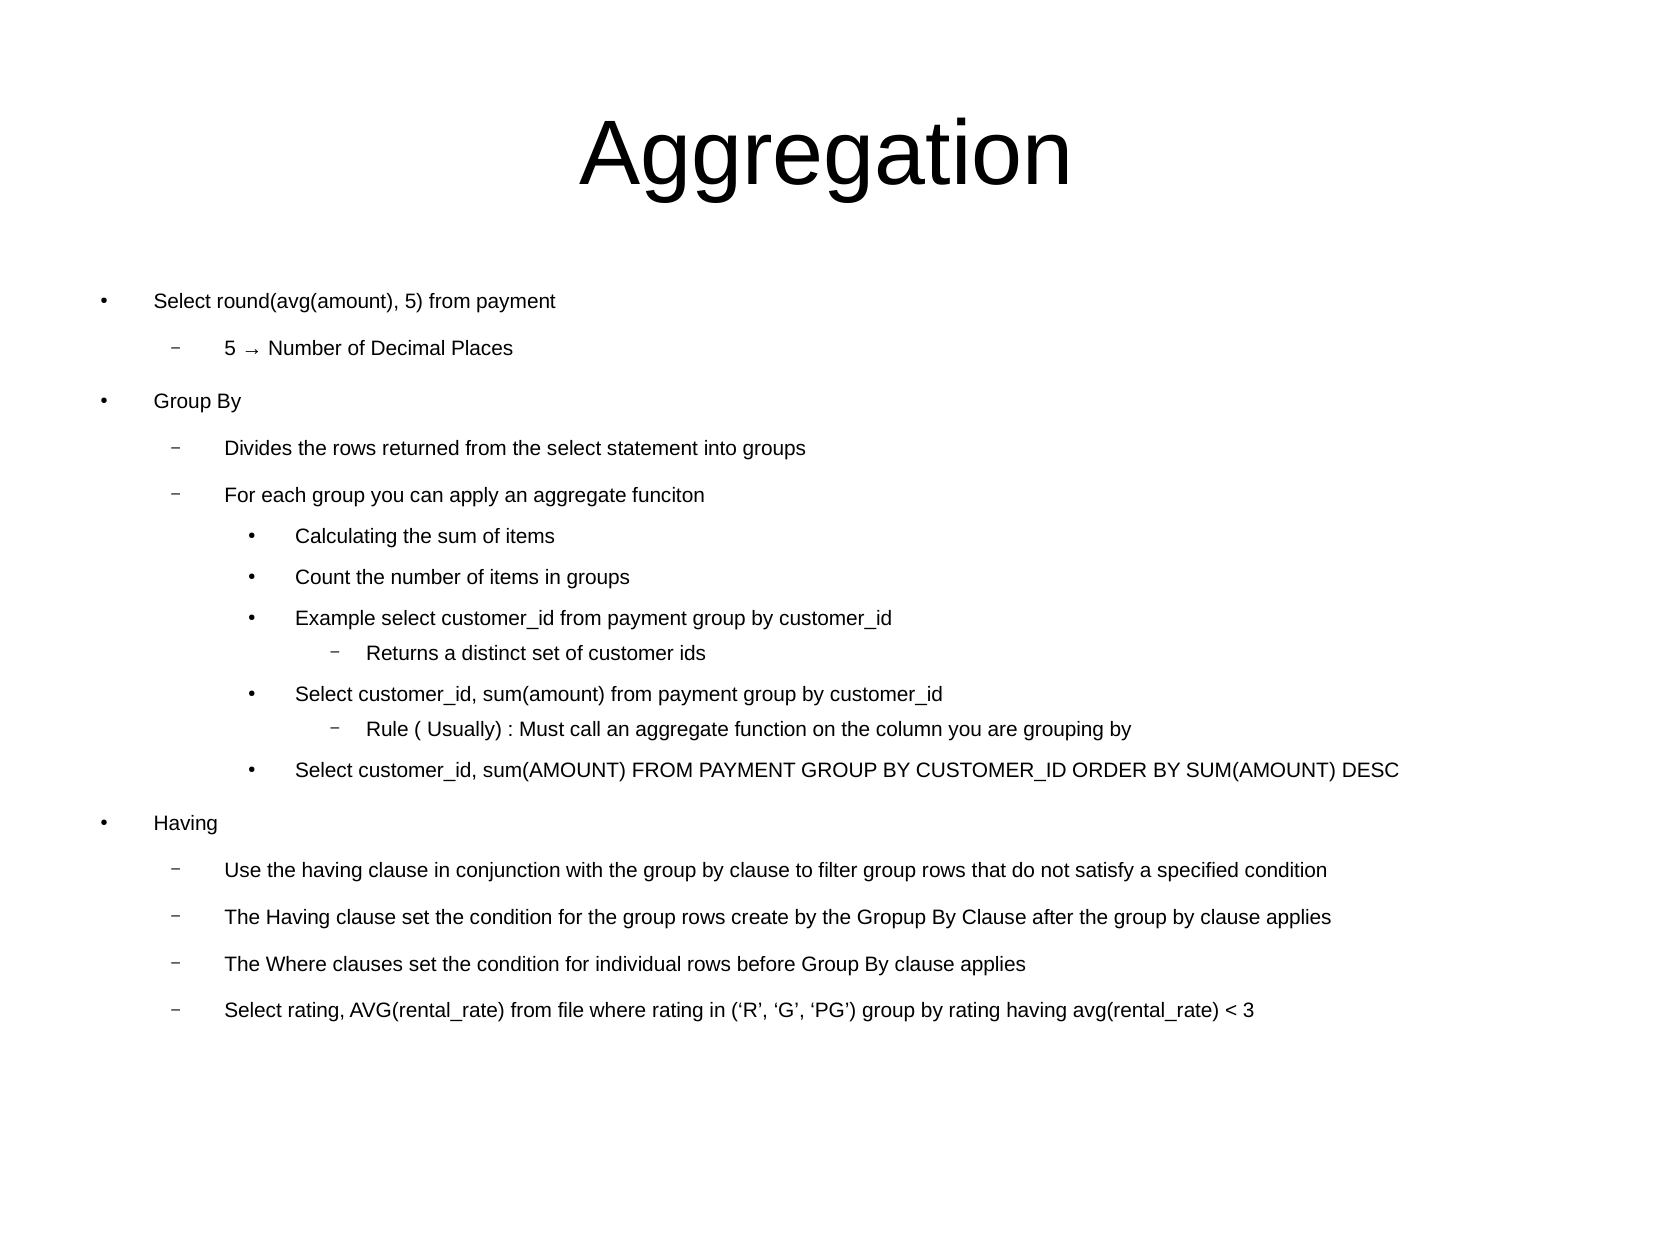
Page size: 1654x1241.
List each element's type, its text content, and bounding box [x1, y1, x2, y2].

list Select round(avg(amount), 5) from payment 5 → Number of Decimal Places Group By Divides the rows returned from the select statement into groups For each group you can apply an aggregate funciton Calculating the sum of items Count the number of items in groups Example select customer_id from payment group by customer_id Returns a distinct set of customer ids Select customer_id, sum(amount) from payment group by customer_id Rule ( Usually) : Must call an aggregate function on the column you are grouping by Select customer_id, sum(AMOUNT) FROM PAYMENT GROUP BY CUSTOMER_ID ORDER BY SUM(AMOUNT) DESC Having Use the having clause in conjunction with the group by clause to filter group rows that do not satisfy a specified condition The Having clause set the condition for the group rows create by the Gropup By Clause after the group by clause applies The Where clauses set the condition for individual rows before Group By clause applies Select rating, AVG(rental_rate) from file where rating in (‘R’, ‘G’, ‘PG’) group by rating having avg(rental_rate) < 3 [82, 290, 1571, 1201]
title Aggregation [82, 49, 1571, 257]
